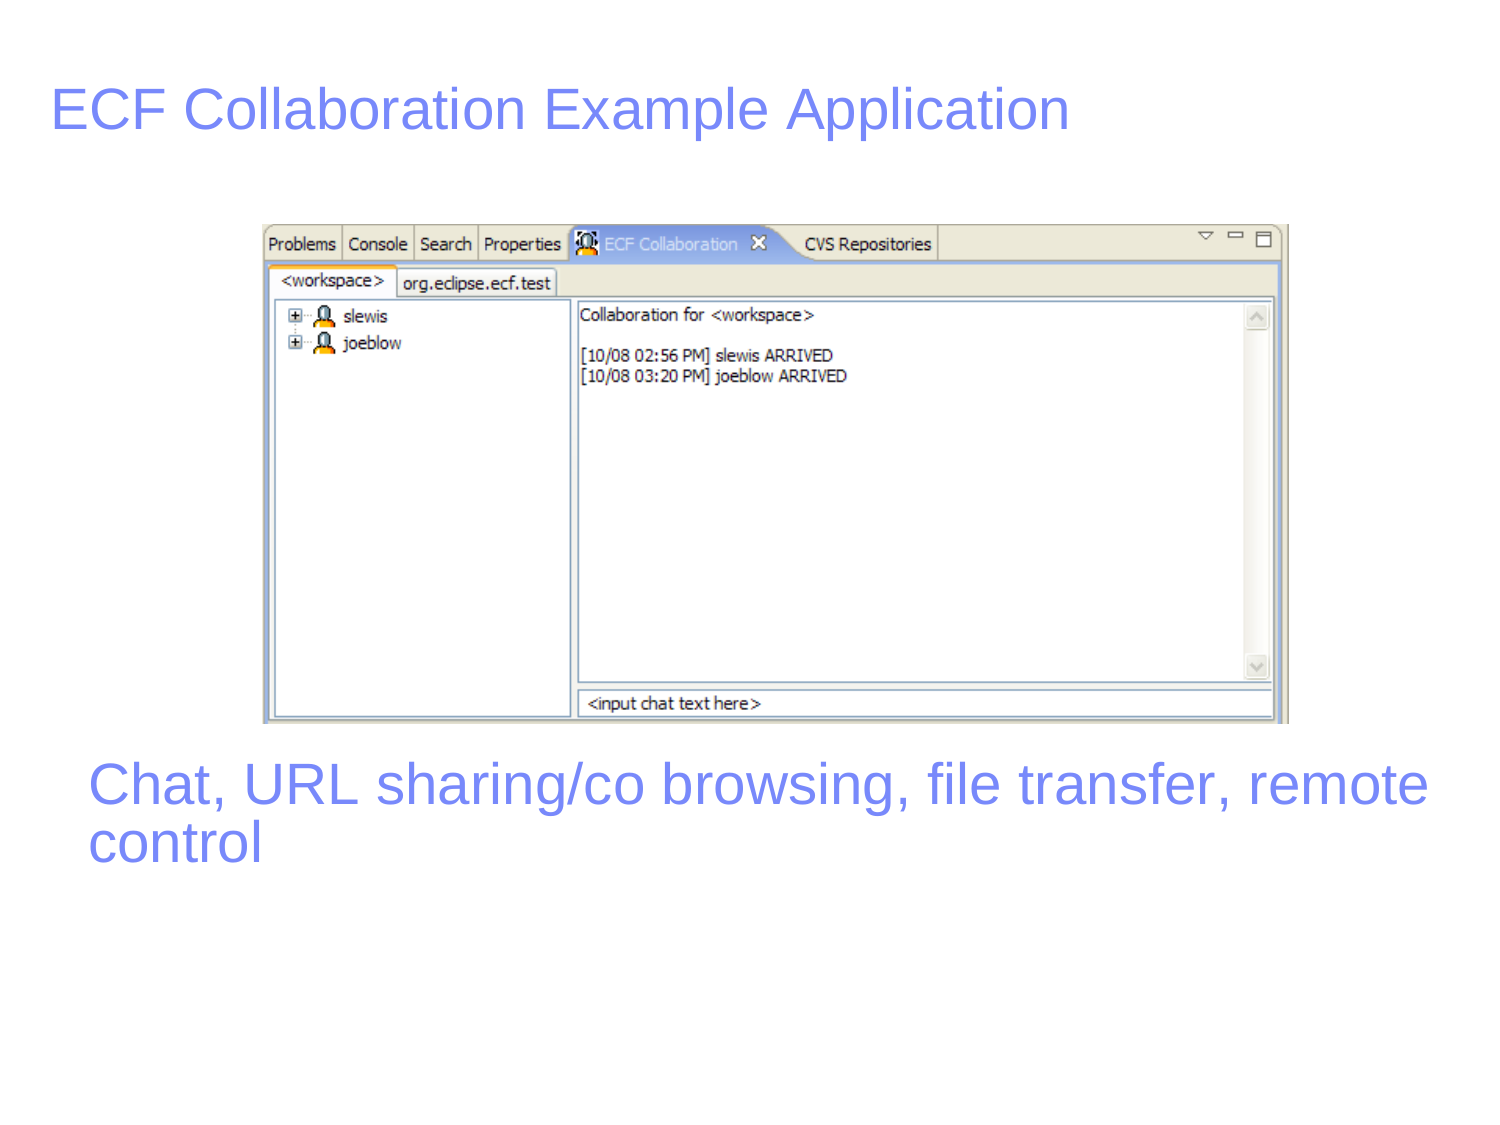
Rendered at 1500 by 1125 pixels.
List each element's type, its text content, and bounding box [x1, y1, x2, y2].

picture [262, 224, 1289, 724]
title Chat, URL sharing/co browsing, file transfer, remote control [73, 750, 1463, 889]
title ECF Collaboration Example Application [36, 75, 1426, 156]
